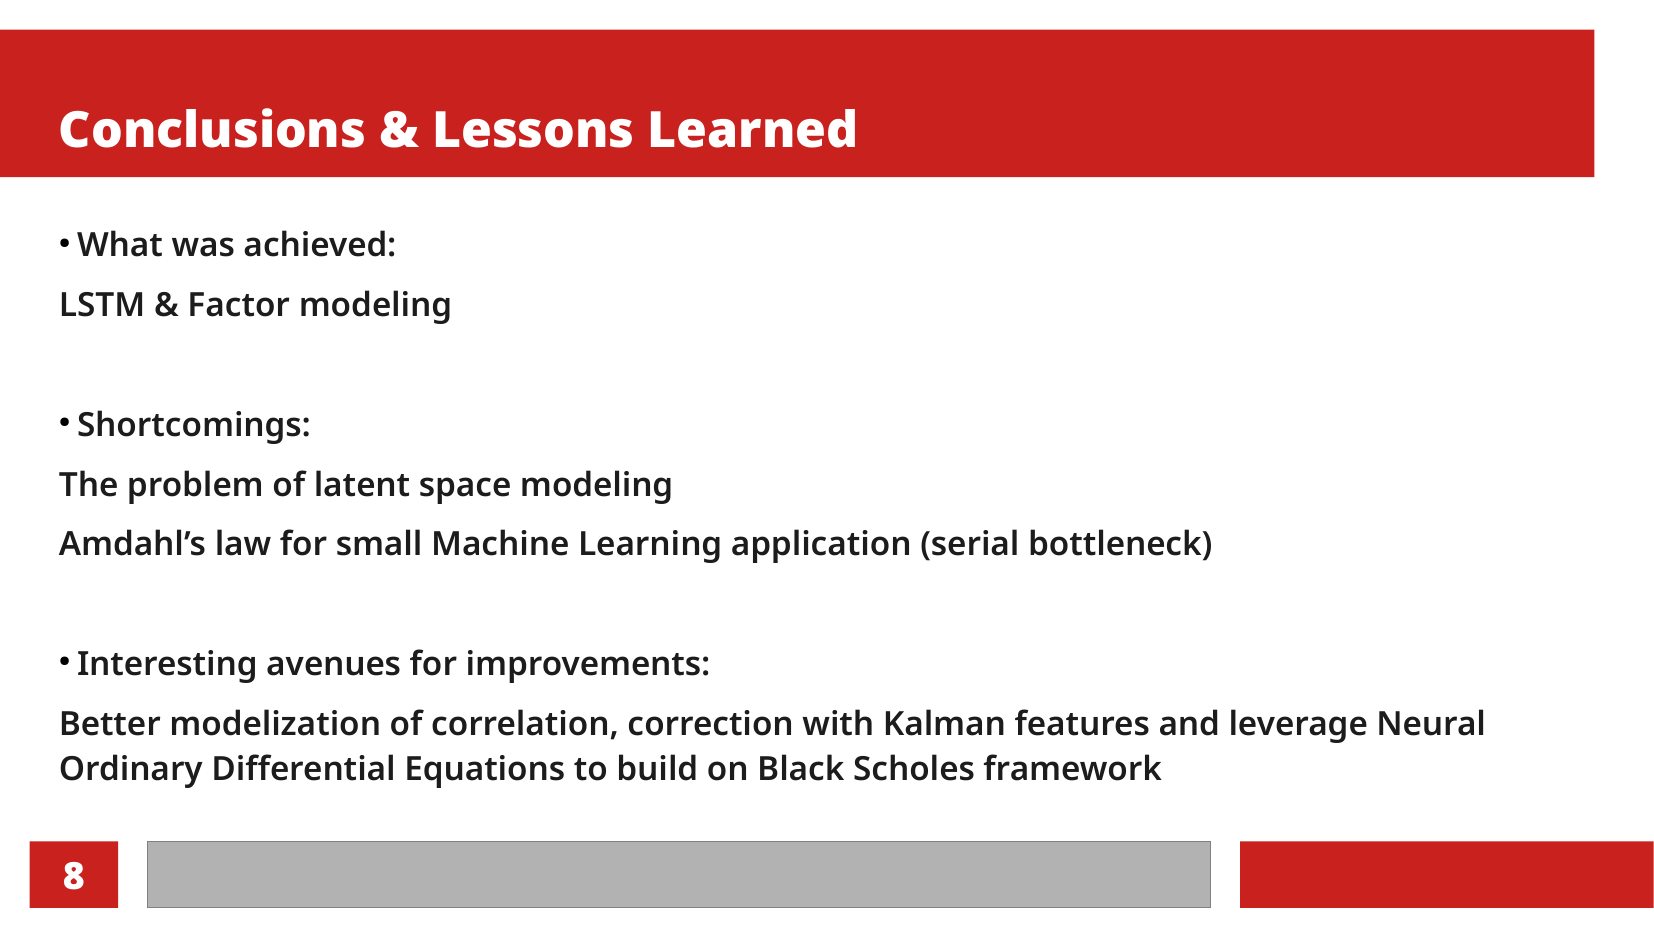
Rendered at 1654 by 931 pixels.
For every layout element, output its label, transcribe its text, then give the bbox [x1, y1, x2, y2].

list What was achieved: LSTM & Factor modeling Shortcomings: The problem of latent space modeling Amdahl’s law for small Machine Learning application (serial bottleneck) Interesting avenues for improvements: Better modelization of correlation, correction with Kalman features and leverage Neural Ordinary Differential Equations to build on Black Scholes framework [59, 221, 1565, 798]
title Conclusions & Lessons Learned [59, 44, 1595, 163]
